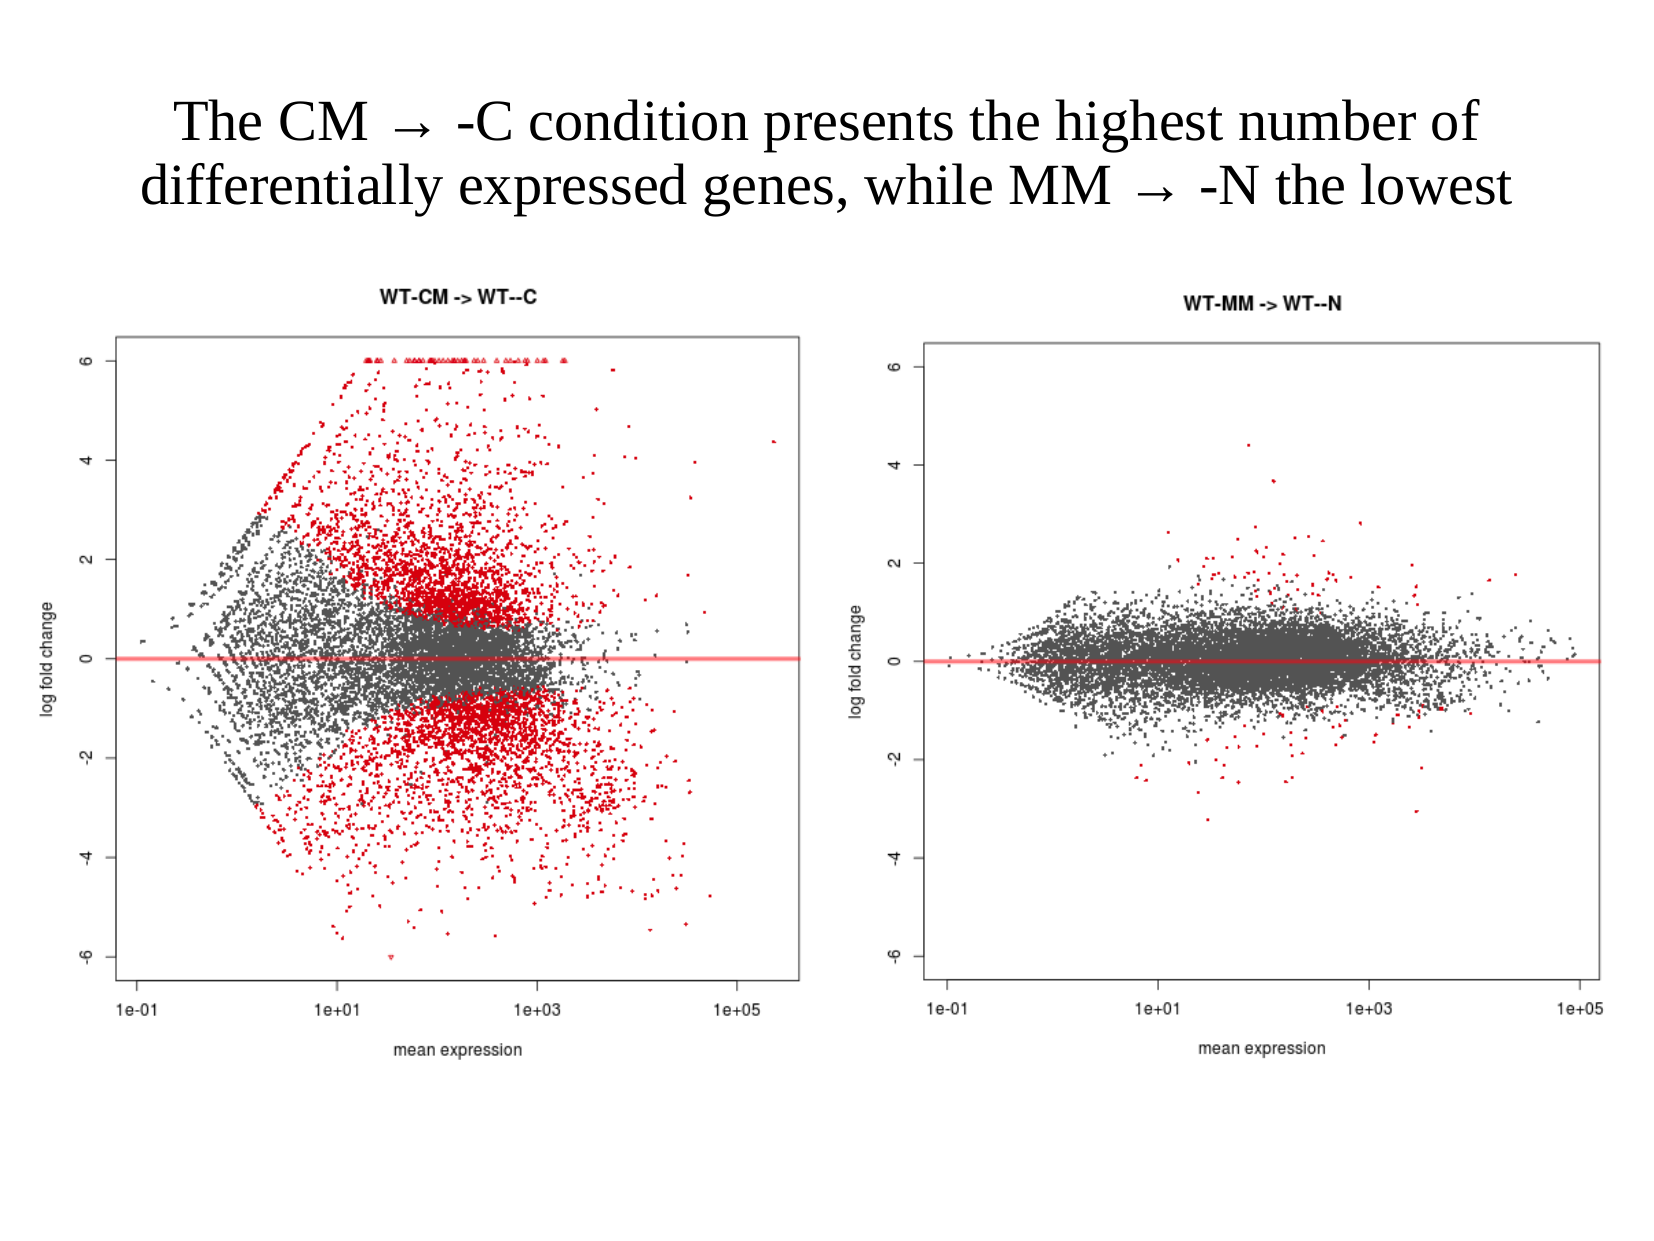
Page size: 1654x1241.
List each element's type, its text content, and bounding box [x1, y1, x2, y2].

title The CM → -C condition presents the highest number of differentially expressed genes, while MM → -N the lowest [82, 49, 1571, 257]
picture [15, 256, 1641, 1082]
